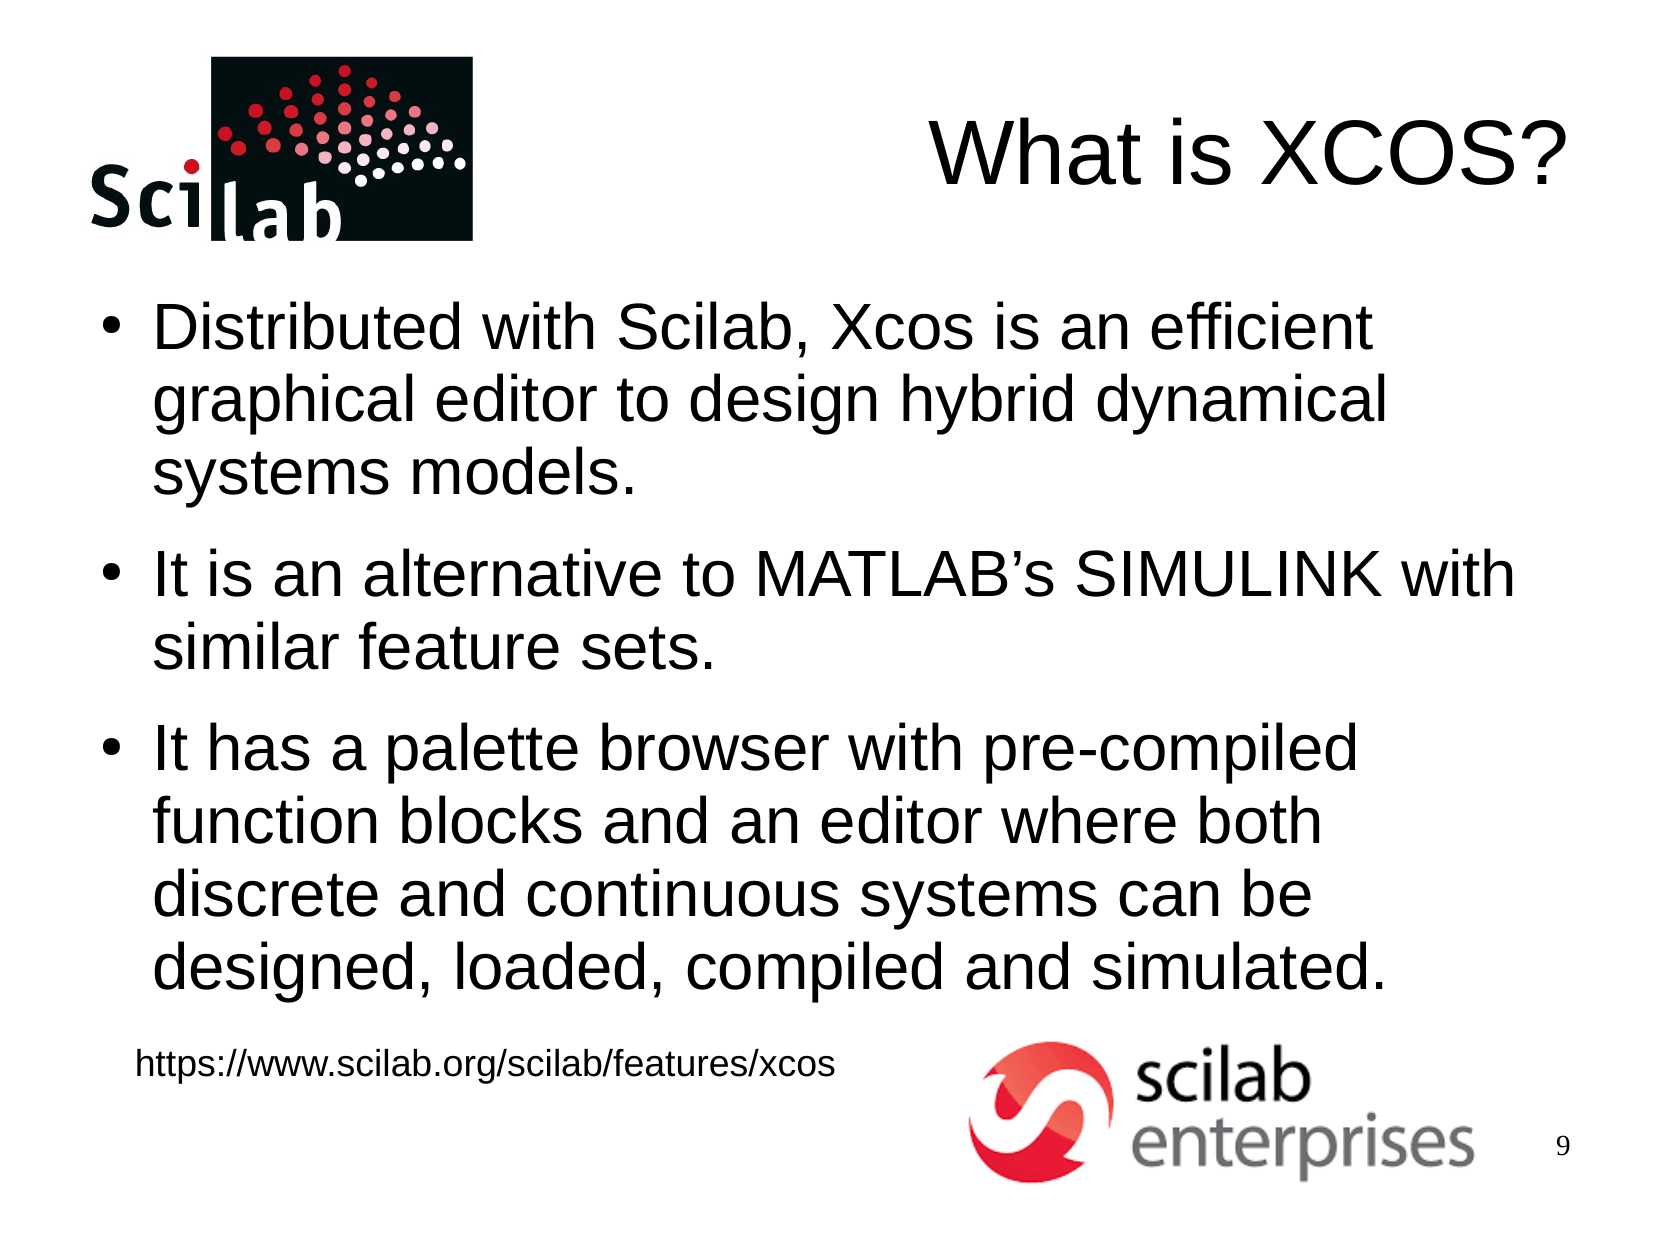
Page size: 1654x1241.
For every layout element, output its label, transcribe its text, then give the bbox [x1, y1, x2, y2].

title What is XCOS? [496, 49, 1571, 257]
text_box https://www.scilab.org/scilab/features/xcos [120, 1035, 856, 1134]
picture [929, 1005, 1530, 1223]
picture [69, 29, 496, 277]
list Distributed with Scilab, Xcos is an efficient graphical editor to design hybrid dynamical systems models. It is an alternative to MATLAB’s SIMULINK with similar feature sets. It has a palette browser with pre-compiled function blocks and an editor where both discrete and continuous systems can be designed, loaded, compiled and simulated. [82, 290, 1571, 1010]
